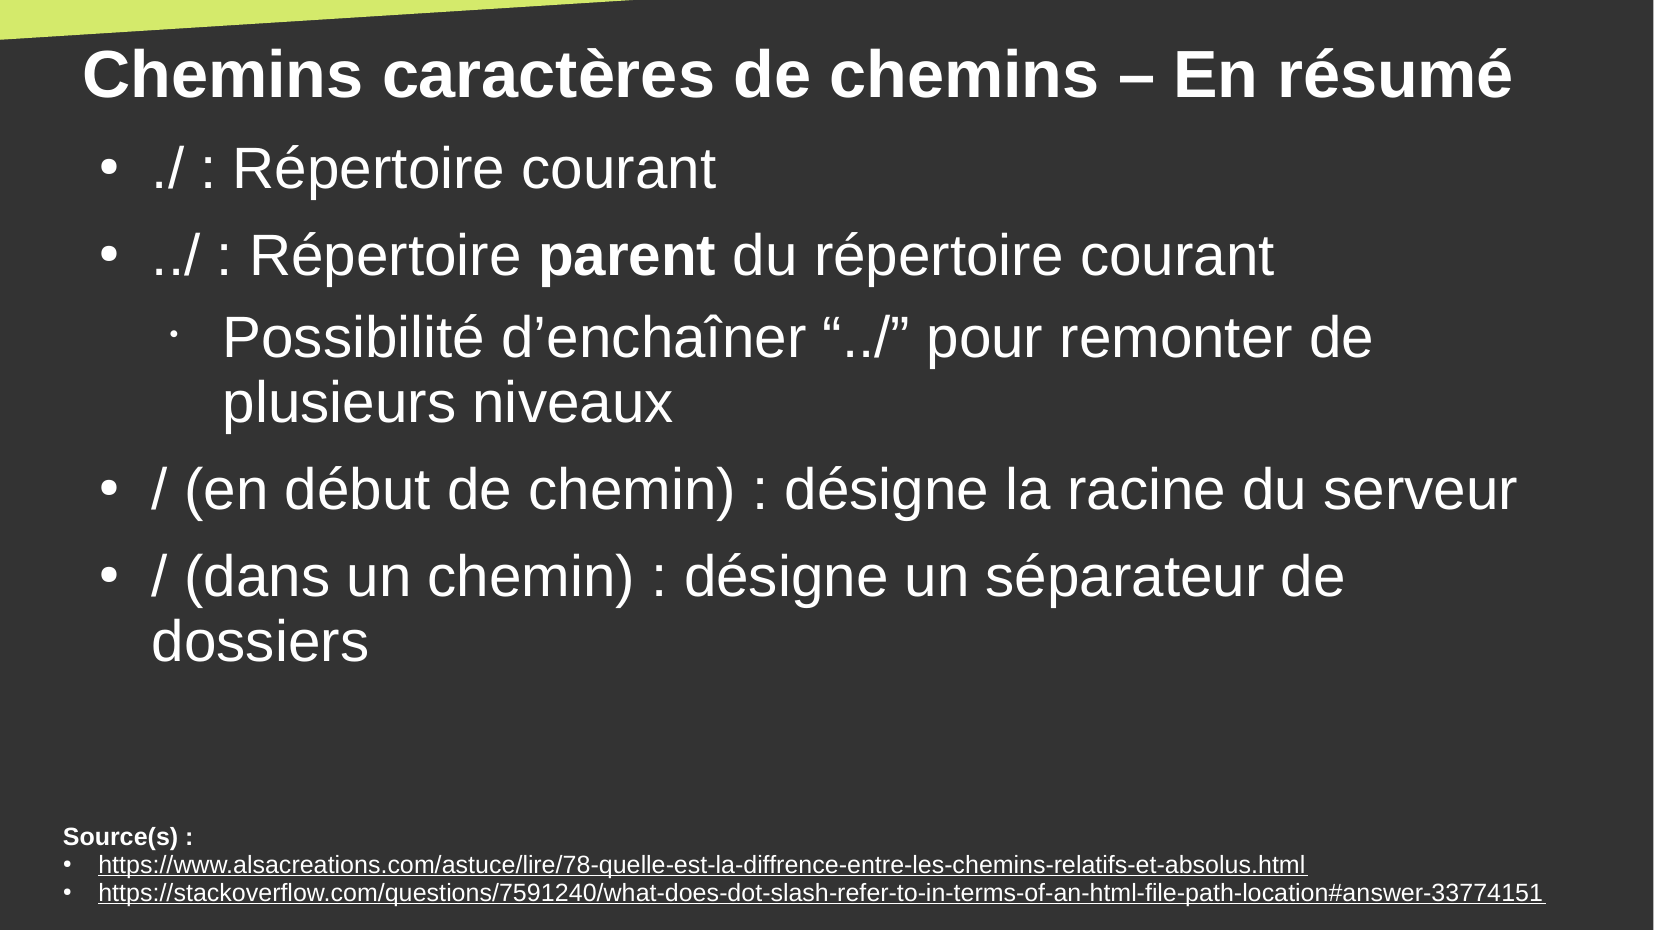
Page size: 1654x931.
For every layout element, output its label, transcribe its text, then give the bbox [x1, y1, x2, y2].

text_box [0, 0, 633, 40]
text_box Source(s) : https://www.alsacreations.com/astuce/lire/78-quelle-est-la-diffrence-entre-les-chemins-relatifs-et-absolus.html https://stackoverflow.com/questions/7591240/what-does-dot-slash-refer-to-in-terms-of-an-html-file-path-location#answer-33774151 [48, 815, 1654, 915]
list ./ : Répertoire courant ../ : Répertoire parent du répertoire courant Possibilité d’enchaîner “../” pour remonter de plusieurs niveaux / (en début de chemin) : désigne la racine du serveur / (dans un chemin) : désigne un séparateur de dossiers [81, 135, 1546, 733]
title Chemins caractères de chemins – En résumé [82, 37, 1595, 130]
